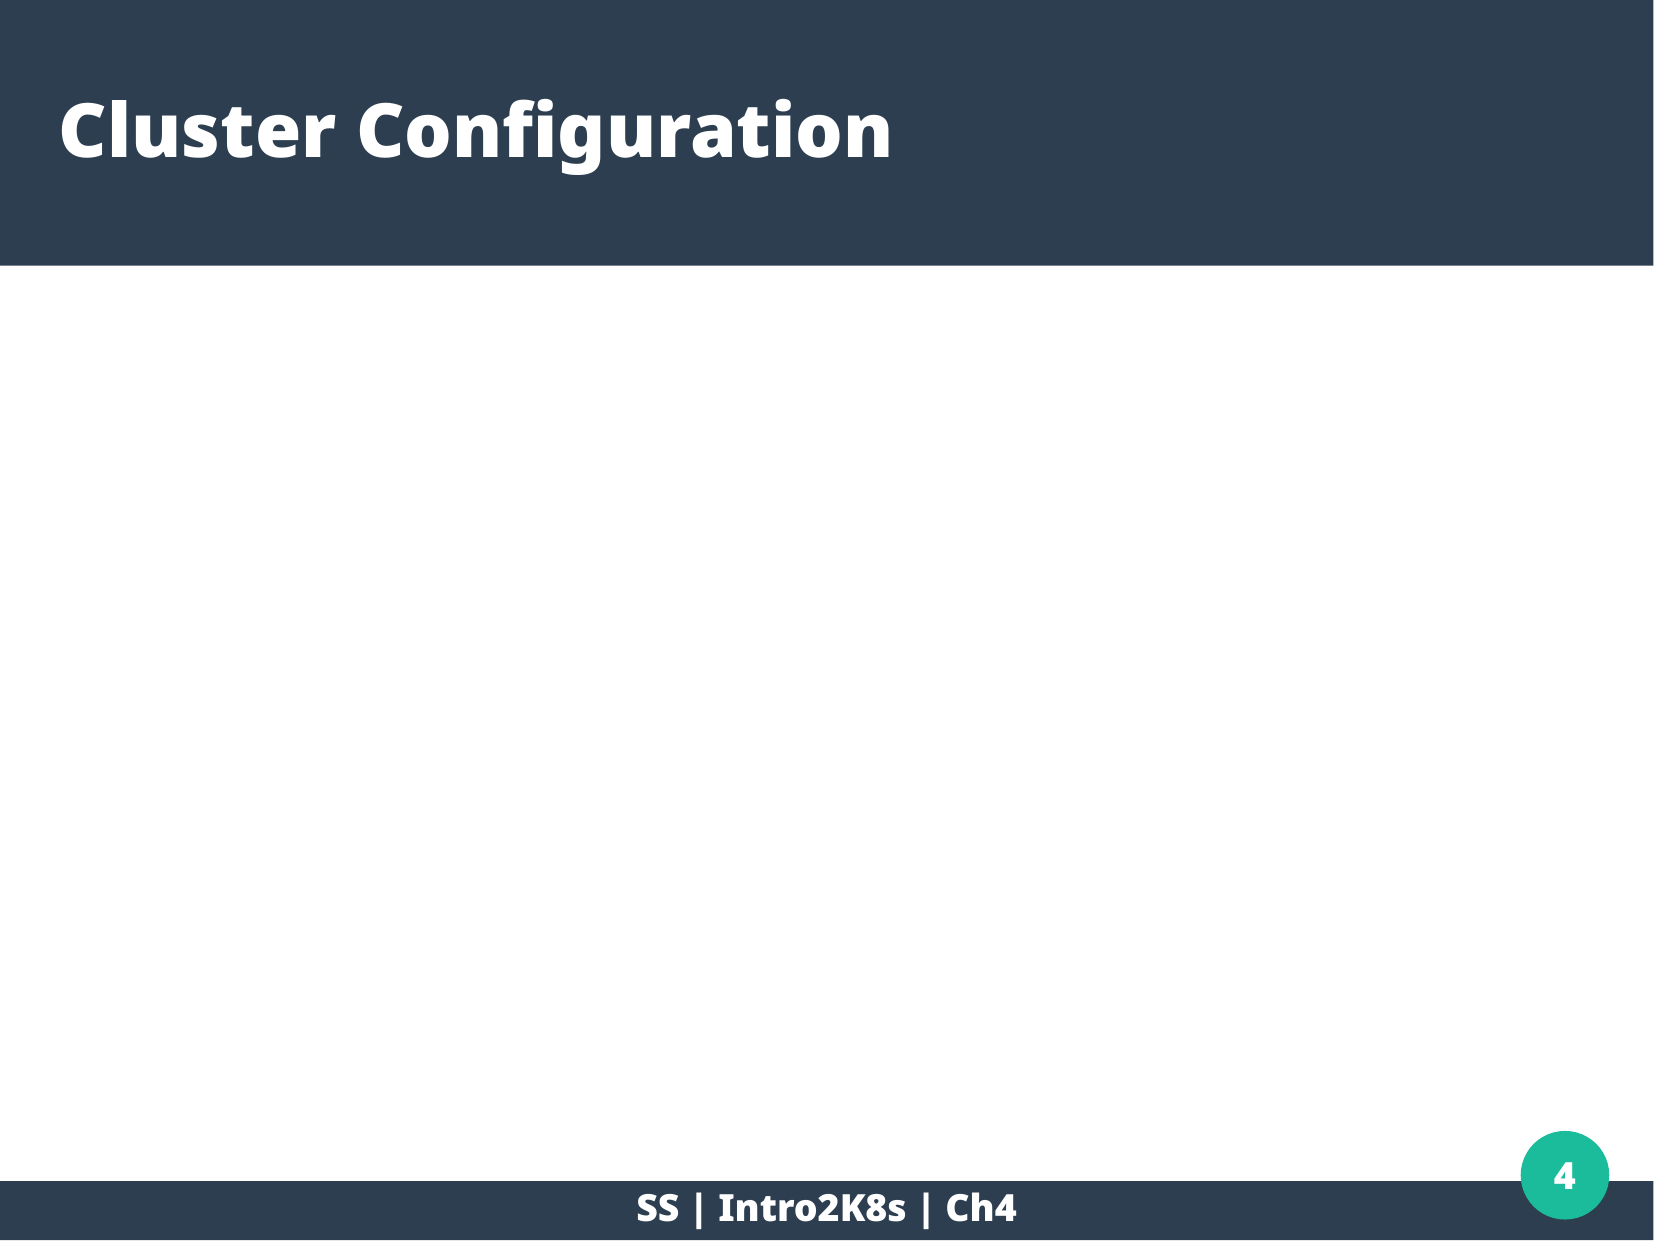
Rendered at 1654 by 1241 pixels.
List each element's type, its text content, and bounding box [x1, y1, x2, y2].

title Cluster Configuration [59, 49, 1595, 207]
